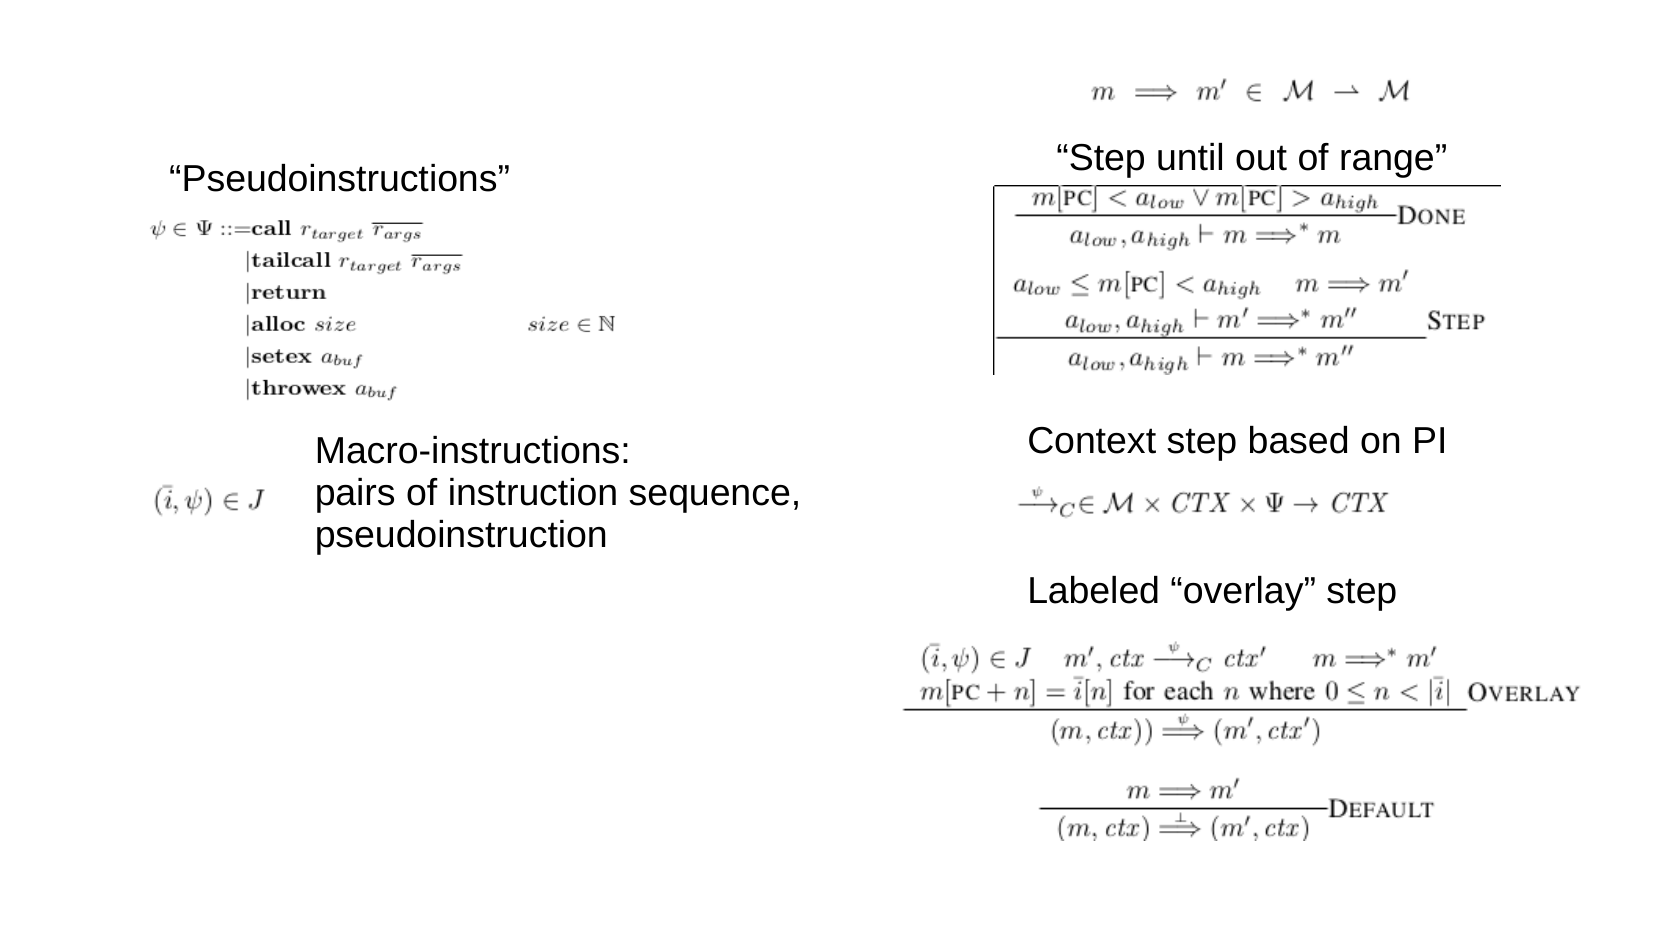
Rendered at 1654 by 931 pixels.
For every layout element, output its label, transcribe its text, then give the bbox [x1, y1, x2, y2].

picture [1012, 485, 1396, 526]
picture [900, 637, 1604, 841]
picture [1087, 74, 1421, 113]
text_box Macro-instructions: pairs of instruction sequence, pseudoinstruction [300, 422, 817, 563]
text_box “Pseudoinstructions” [154, 150, 526, 207]
picture [150, 477, 268, 520]
picture [993, 185, 1501, 376]
text_box Context step based on PI [1012, 412, 1463, 470]
picture [112, 197, 638, 423]
text_box Labeled “overlay” step [1012, 562, 1413, 620]
text_box “Step until out of range” [1041, 129, 1463, 187]
